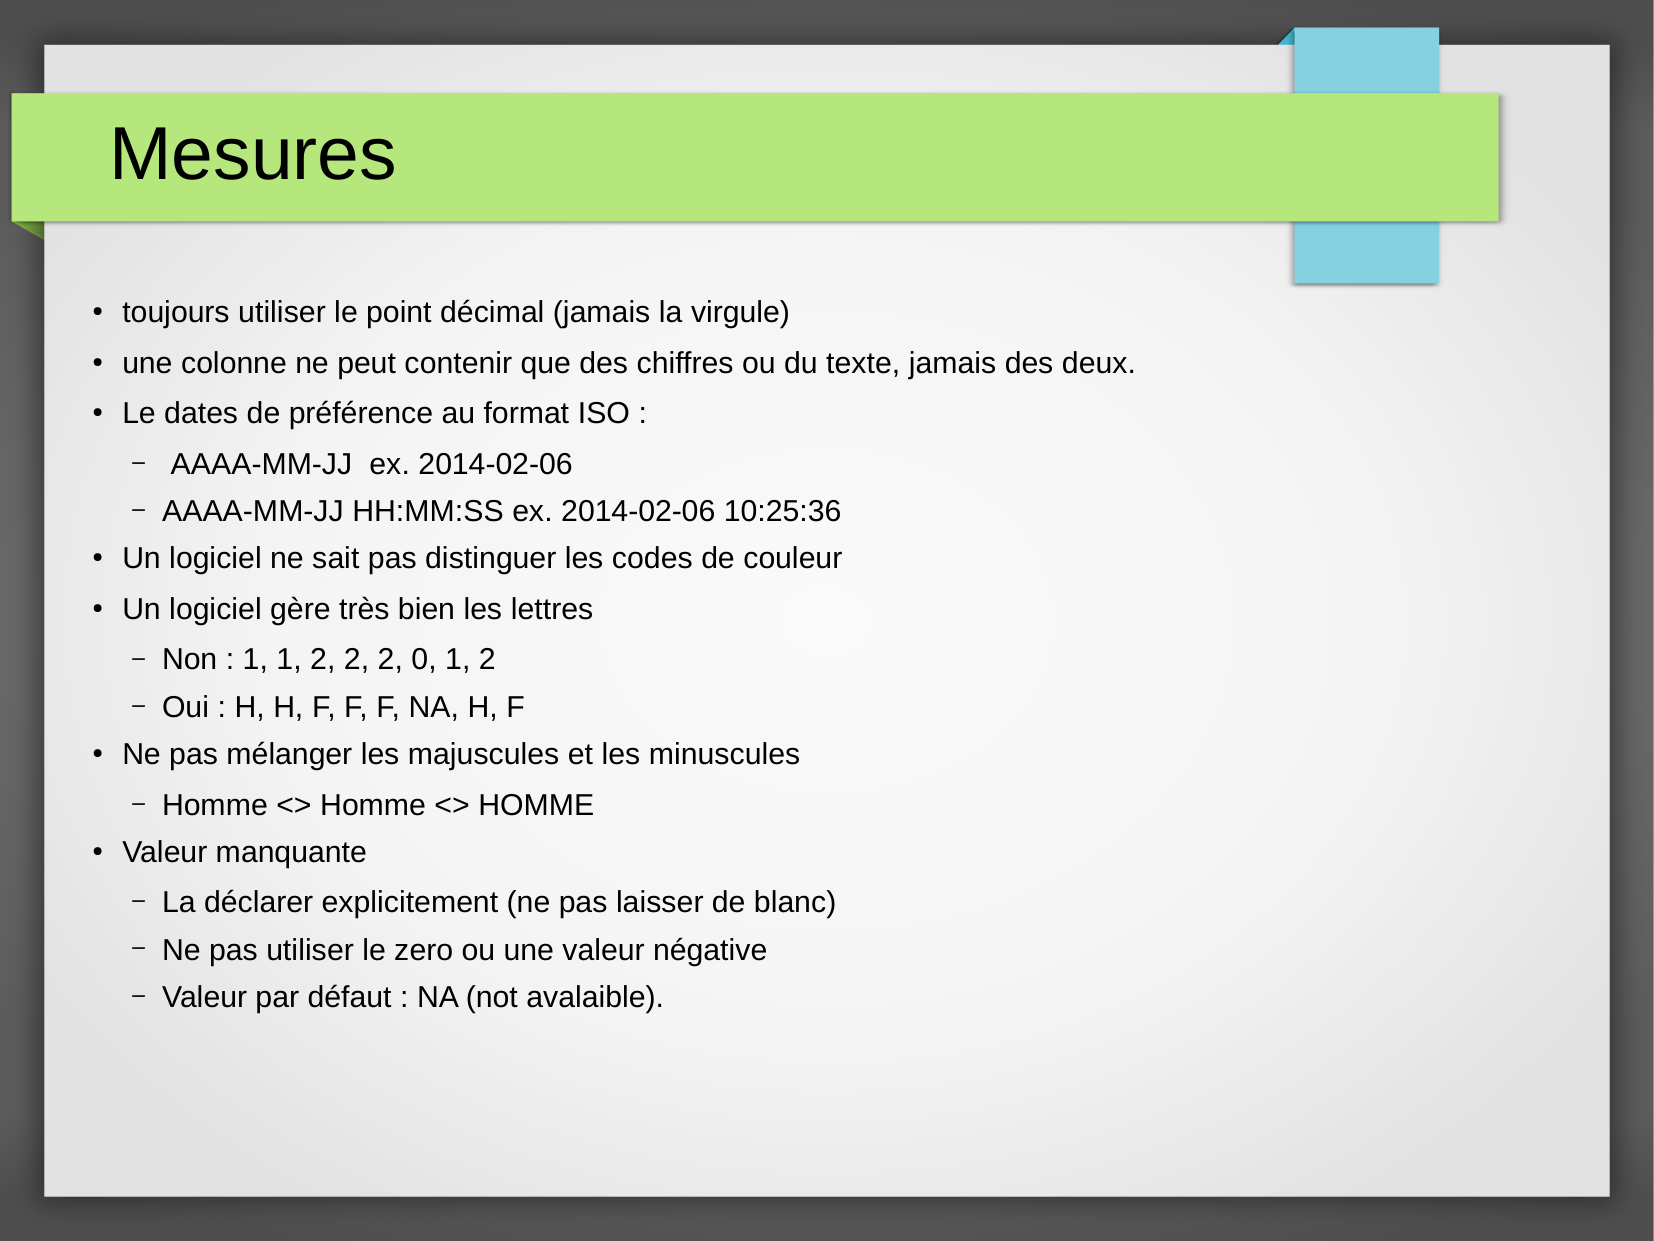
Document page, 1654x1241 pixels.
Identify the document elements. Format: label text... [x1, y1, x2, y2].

title Mesures [82, 94, 1264, 213]
list toujours utiliser le point décimal (jamais la virgule) une colonne ne peut contenir que des chiffres ou du texte, jamais des deux. Le dates de préférence au format ISO : AAAA-MM-JJ ex. 2014-02-06 AAAA-MM-JJ HH:MM:SS ex. 2014-02-06 10:25:36 Un logiciel ne sait pas distinguer les codes de couleur Un logiciel gère très bien les lettres Non : 1, 1, 2, 2, 2, 0, 1, 2 Oui : H, H, F, F, F, NA, H, F Ne pas mélanger les majuscules et les minuscules Homme <> Homme <> HOMME Valeur manquante La déclarer explicitement (ne pas laisser de blanc) Ne pas utiliser le zero ou une valeur négative Valeur par défaut : NA (not avalaible). [82, 295, 1571, 1015]
picture [0, 0, 1654, 1241]
